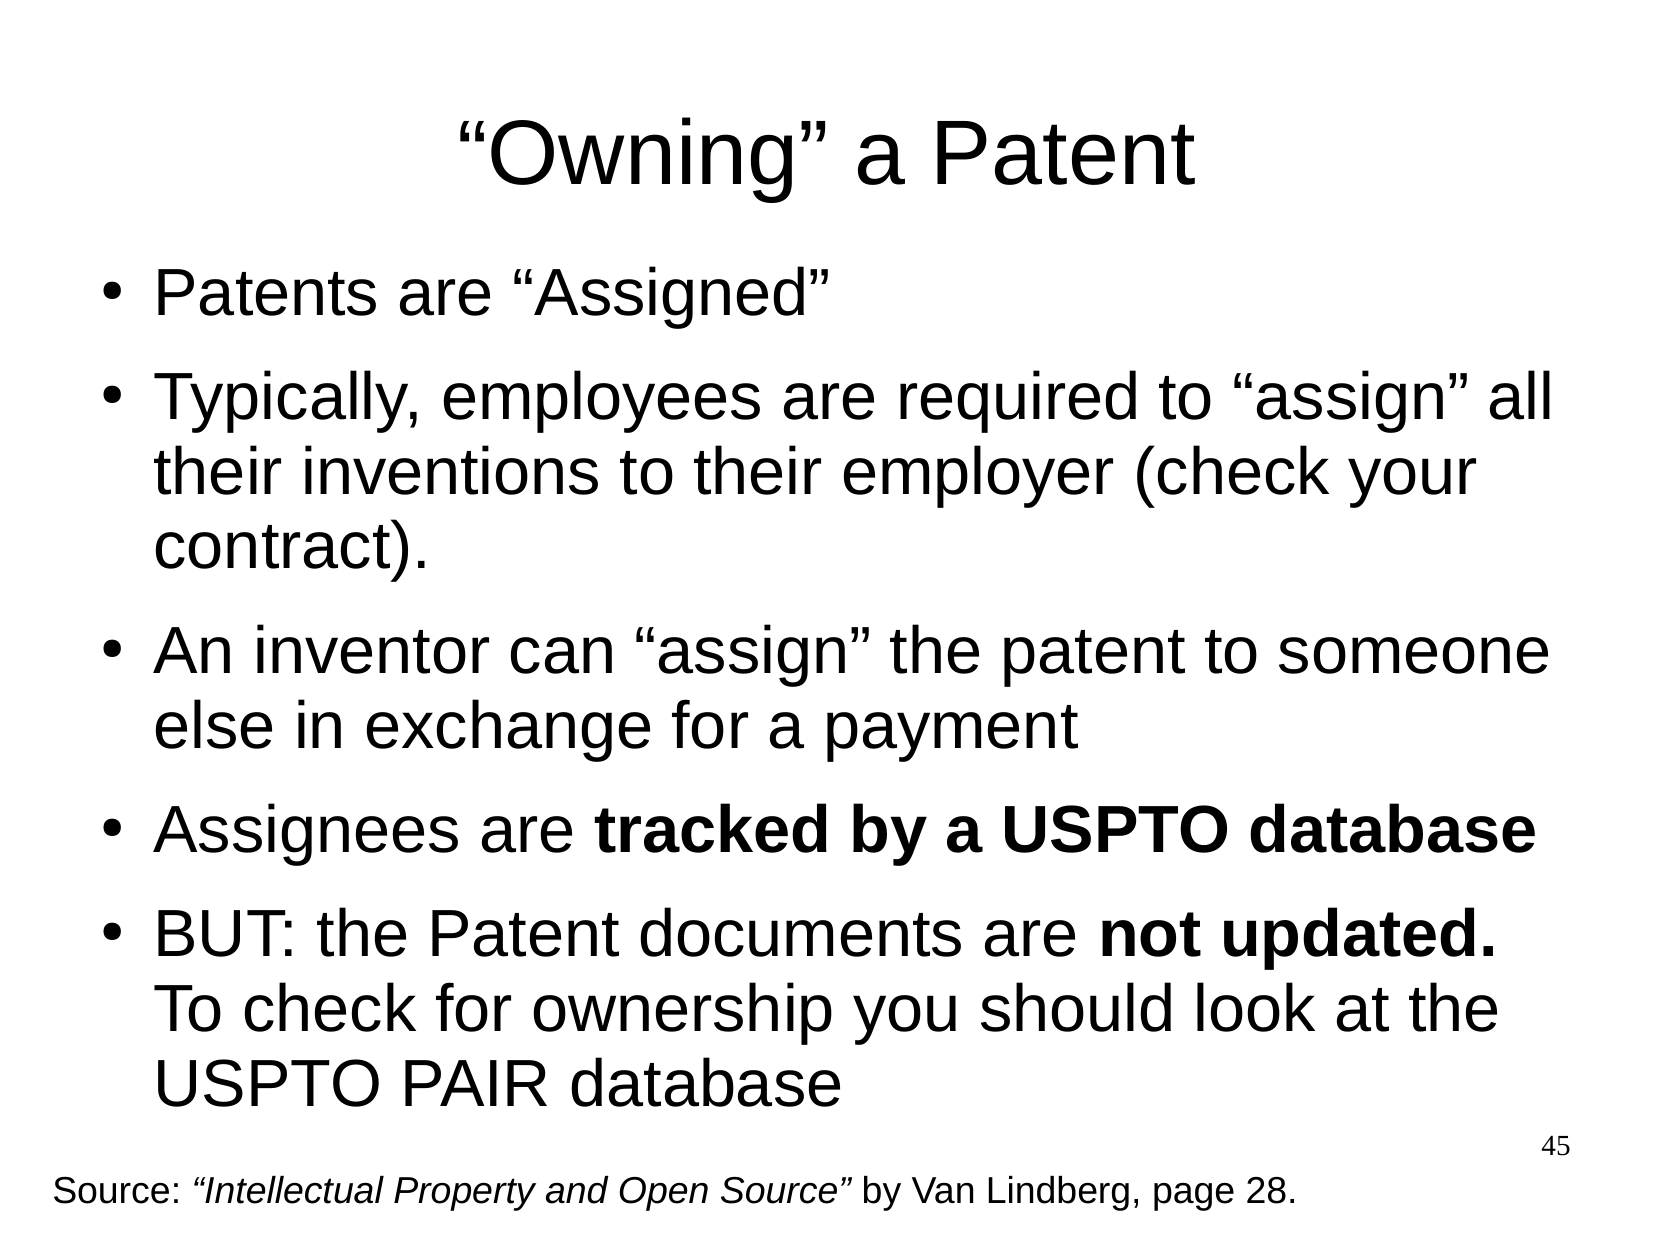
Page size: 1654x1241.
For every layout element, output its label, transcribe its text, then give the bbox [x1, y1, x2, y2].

title “Owning” a Patent [82, 56, 1571, 250]
text_box Source: “Intellectual Property and Open Source” by Van Lindberg, page 28. [37, 1162, 1613, 1220]
list Patents are “Assigned” Typically, employees are required to “assign” all their inventions to their employer (check your contract). An inventor can “assign” the patent to someone else in exchange for a payment Assignees are tracked by a USPTO database BUT: the Patent documents are not updated. To check for ownership you should look at the USPTO PAIR database [82, 254, 1571, 1121]
